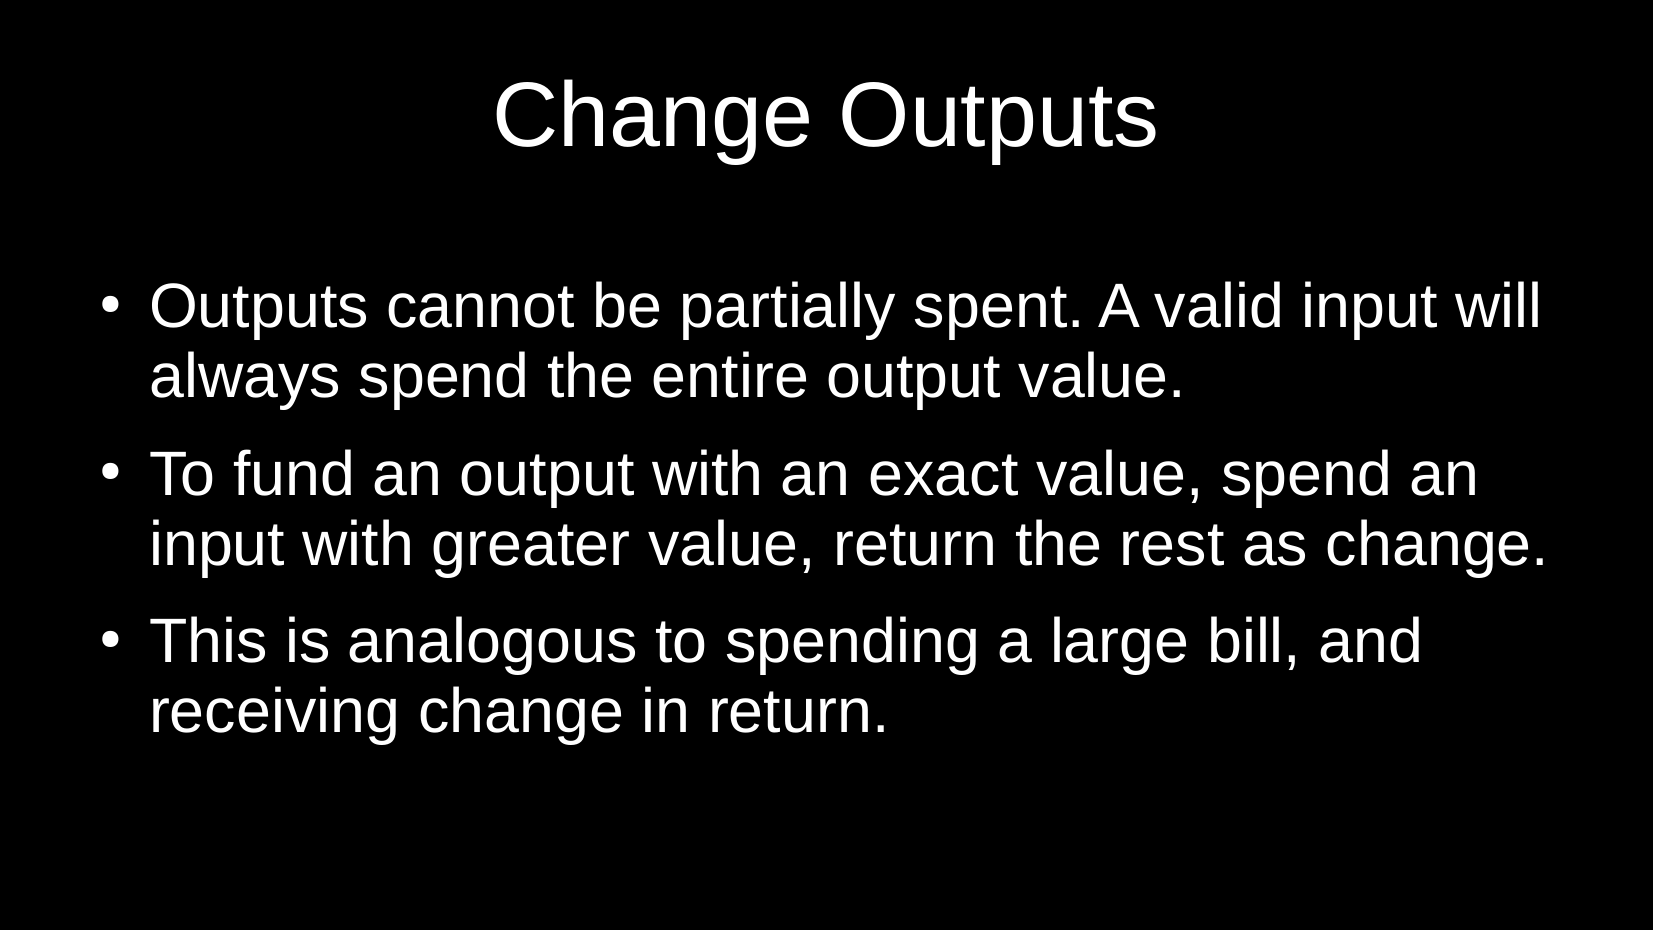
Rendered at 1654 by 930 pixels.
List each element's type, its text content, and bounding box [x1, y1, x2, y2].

title Change Outputs [82, 37, 1571, 193]
list Outputs cannot be partially spent. A valid input will always spend the entire output value. To fund an output with an exact value, spend an input with greater value, return the rest as change. This is analogous to spending a large bill, and receiving change in return. [82, 270, 1571, 811]
